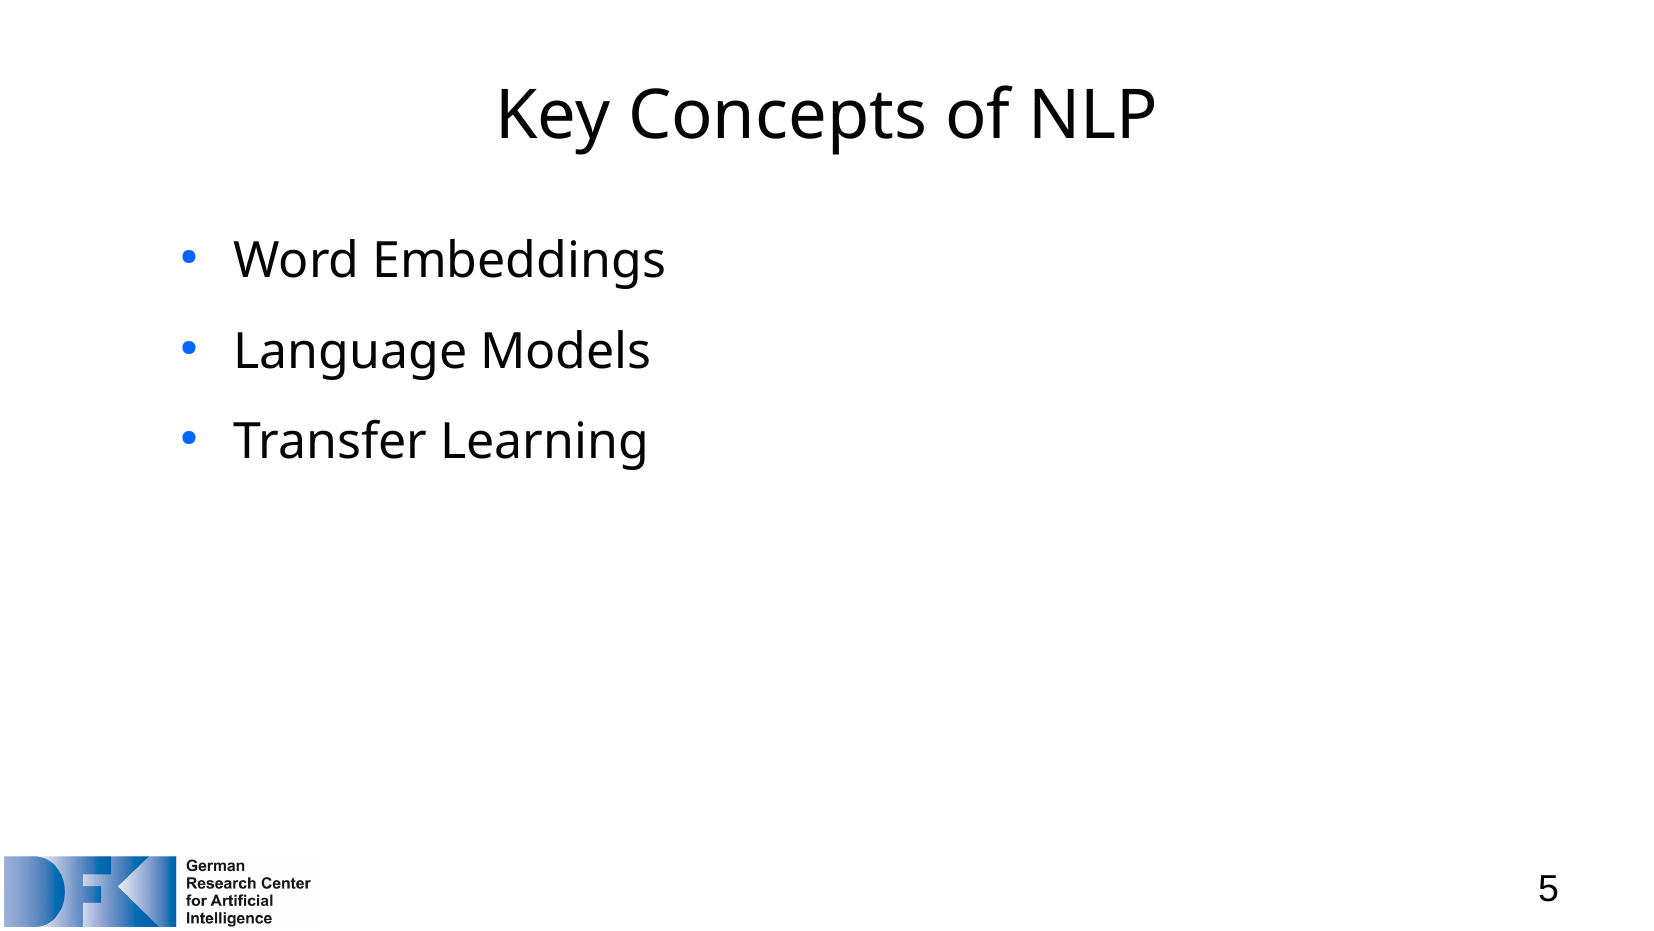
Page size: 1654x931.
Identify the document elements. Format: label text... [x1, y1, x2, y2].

list Word Embeddings Language Models Transfer Learning [162, 224, 1492, 482]
picture [4, 856, 316, 927]
title Key Concepts of NLP [162, 35, 1492, 189]
text_box <number> [1523, 860, 1654, 931]
